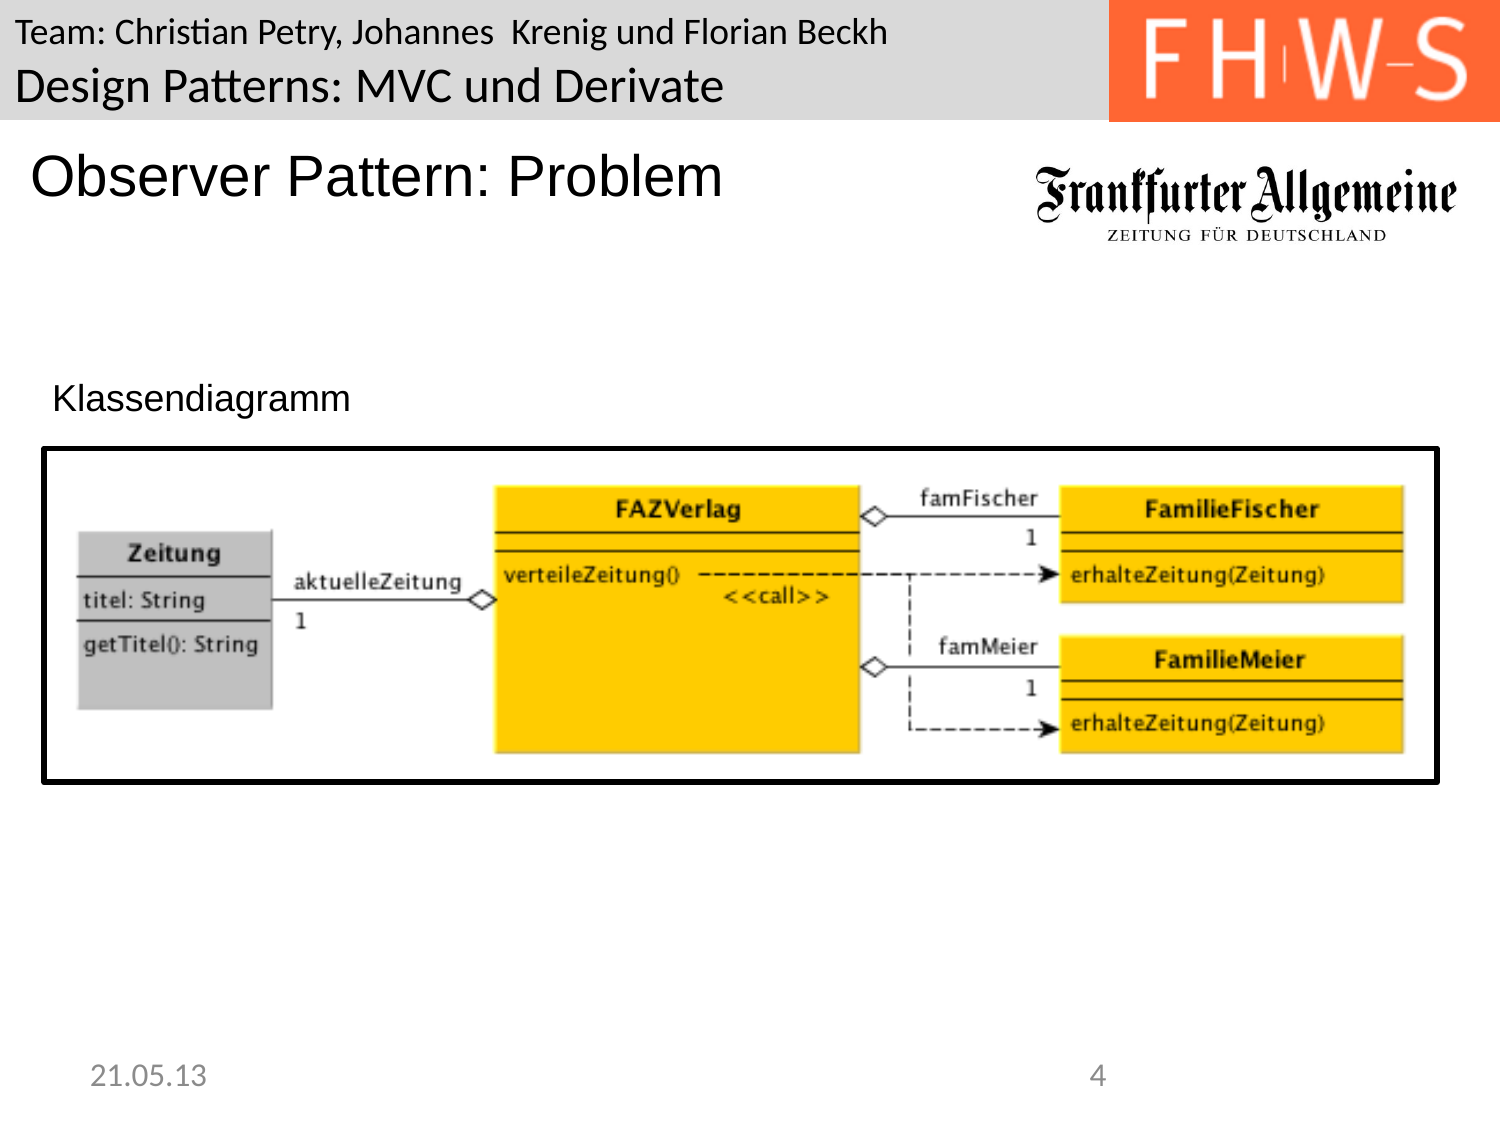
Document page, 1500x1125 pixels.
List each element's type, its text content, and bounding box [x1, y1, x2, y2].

picture [1109, 0, 1500, 122]
text_box Klassendiagramm [37, 366, 367, 423]
picture [47, 451, 1434, 780]
text_box 21.05.13 [74, 1042, 425, 1103]
picture [1027, 159, 1465, 248]
text_box Observer Pattern: Problem [15, 141, 780, 206]
text_box <Nummer> [1074, 1042, 1425, 1103]
